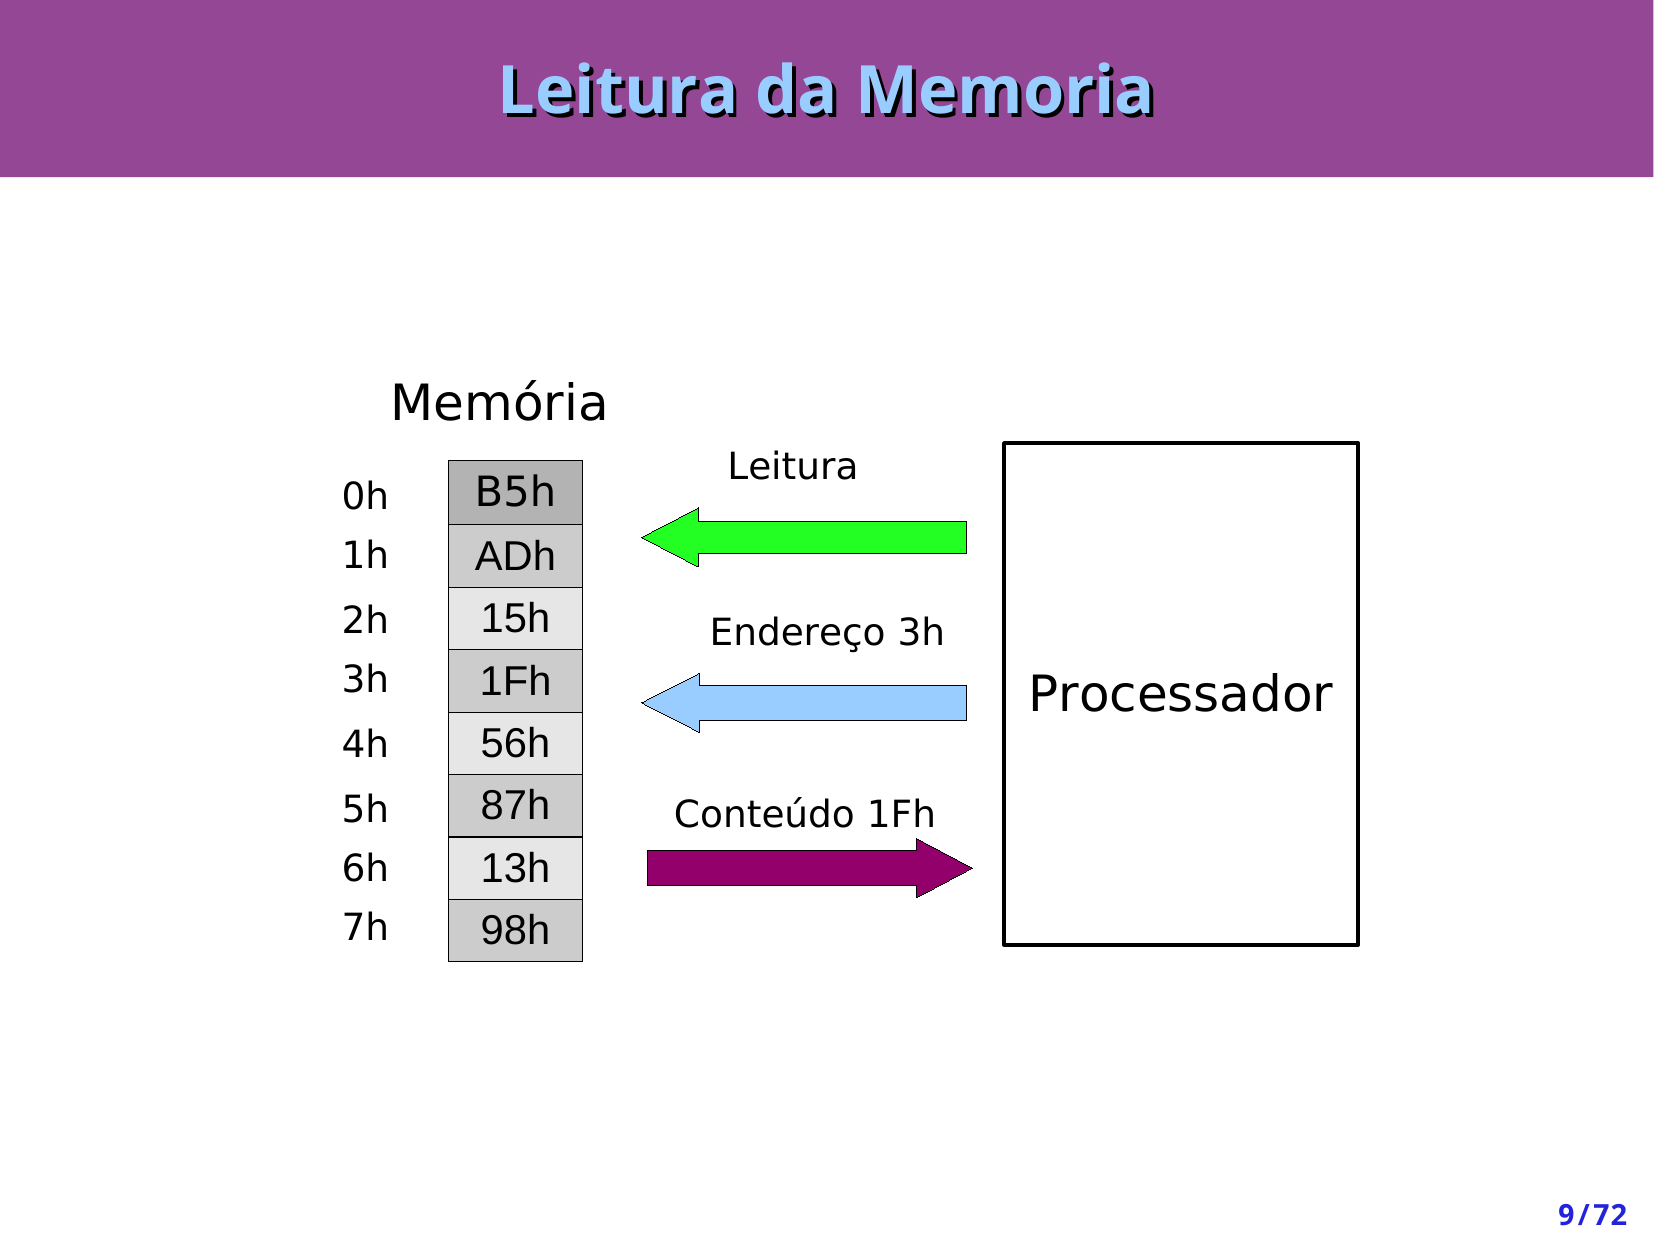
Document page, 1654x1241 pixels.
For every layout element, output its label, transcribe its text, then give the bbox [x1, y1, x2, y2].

table_cell 1Fh [449, 650, 582, 712]
table_cell 98h [449, 900, 582, 961]
text_box 3h [326, 650, 434, 710]
text_box [641, 507, 967, 567]
text_box Memória [375, 366, 650, 440]
table_cell ADh [449, 525, 582, 587]
text_box 5h [326, 780, 434, 839]
text_box 7h [326, 898, 434, 958]
title Leitura da Memoria [82, 0, 1571, 192]
text_box 2h [326, 591, 434, 650]
text_box 1h [326, 526, 434, 586]
table_cell 56h [449, 713, 582, 774]
text_box [647, 845, 973, 898]
text_box 0h [326, 467, 434, 526]
text_box Conteúdo 1Fh [659, 785, 955, 845]
text_box 6h [326, 839, 434, 898]
table_cell 87h [449, 775, 582, 836]
text_box Endereço 3h [694, 603, 961, 662]
text_box Processador [1003, 442, 1359, 945]
text_box Leitura [712, 437, 890, 497]
text_box 4h [326, 715, 434, 775]
table_cell 15h [449, 588, 582, 649]
table_cell 13h [449, 838, 582, 899]
text_box [641, 673, 967, 733]
table_header B5h [449, 461, 582, 524]
